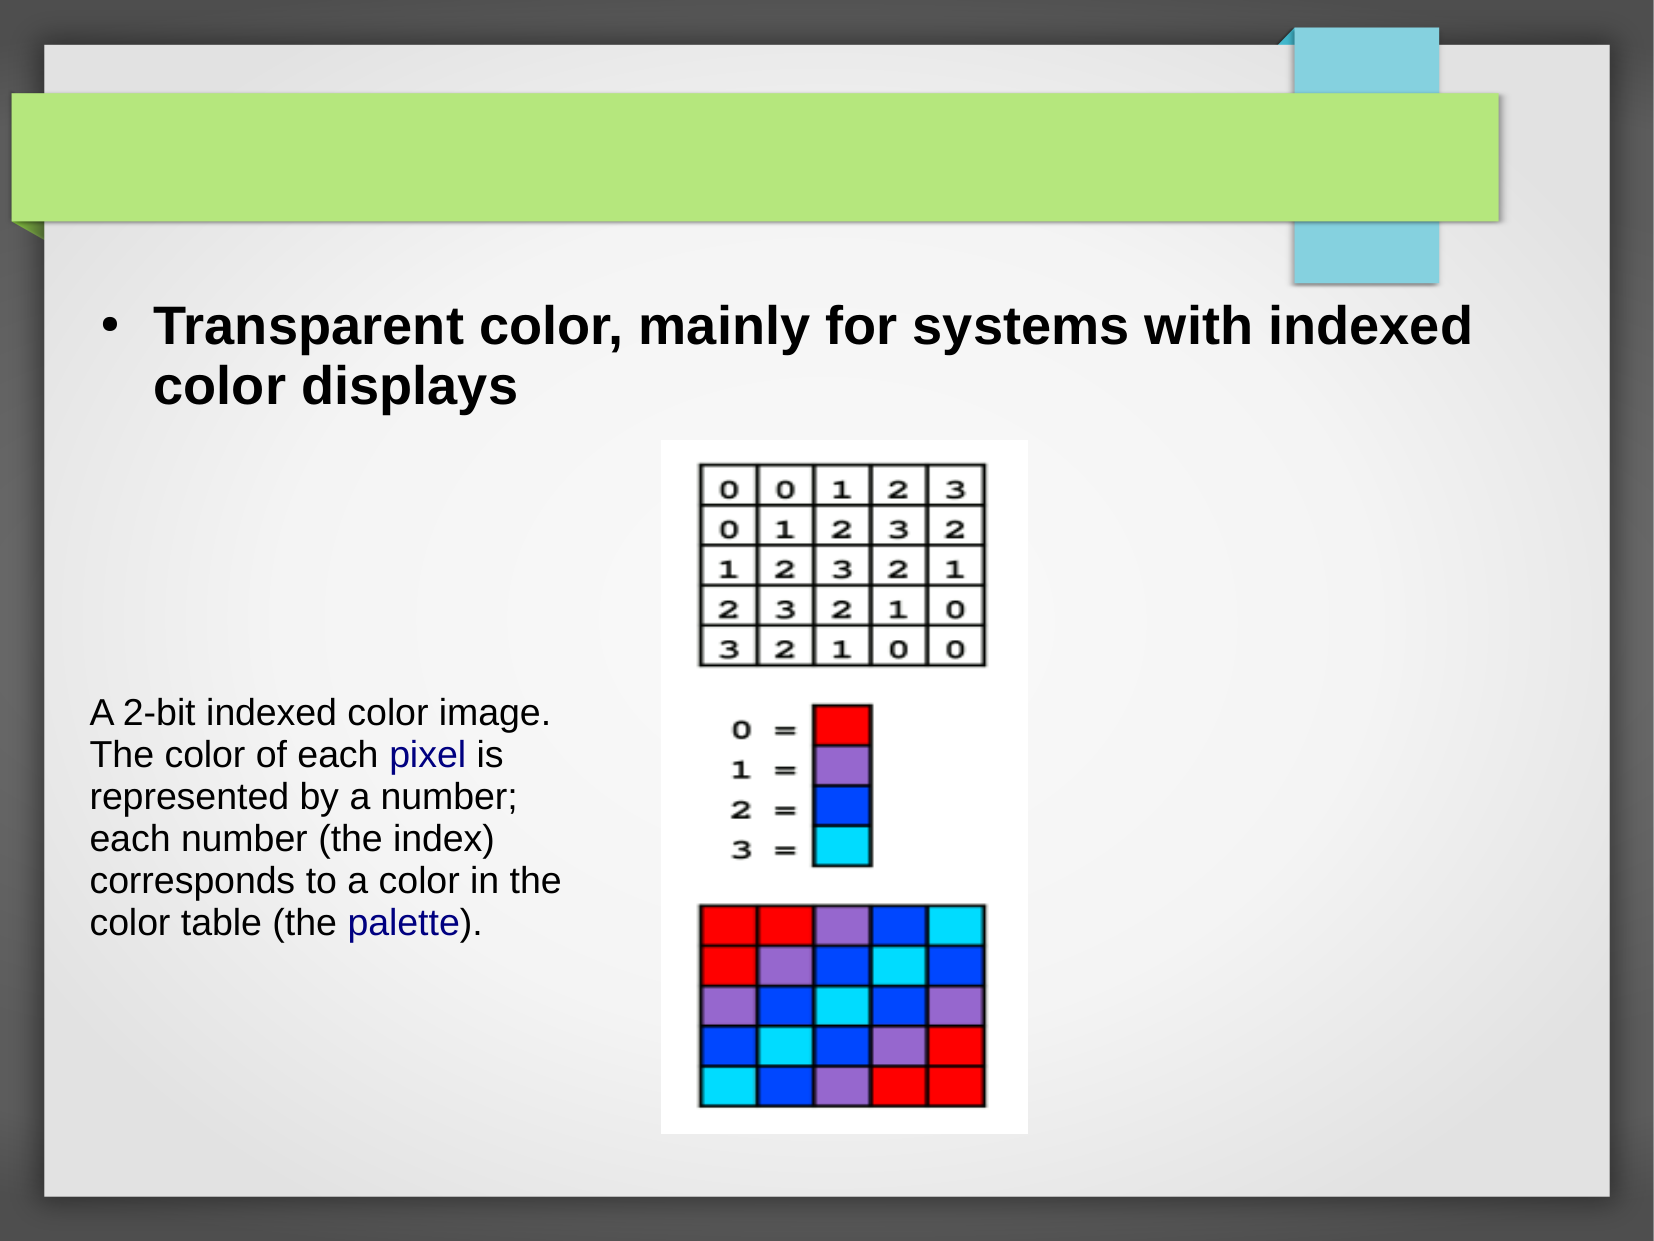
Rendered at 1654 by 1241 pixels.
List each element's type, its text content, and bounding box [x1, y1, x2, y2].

picture [0, 0, 1654, 1241]
text_box A 2-bit indexed color image. The color of each pixel is represented by a number; each number (the index) corresponds to a color in the color table (the palette). [74, 684, 615, 951]
list Transparent color, mainly for systems with indexed color displays [82, 295, 1571, 1015]
